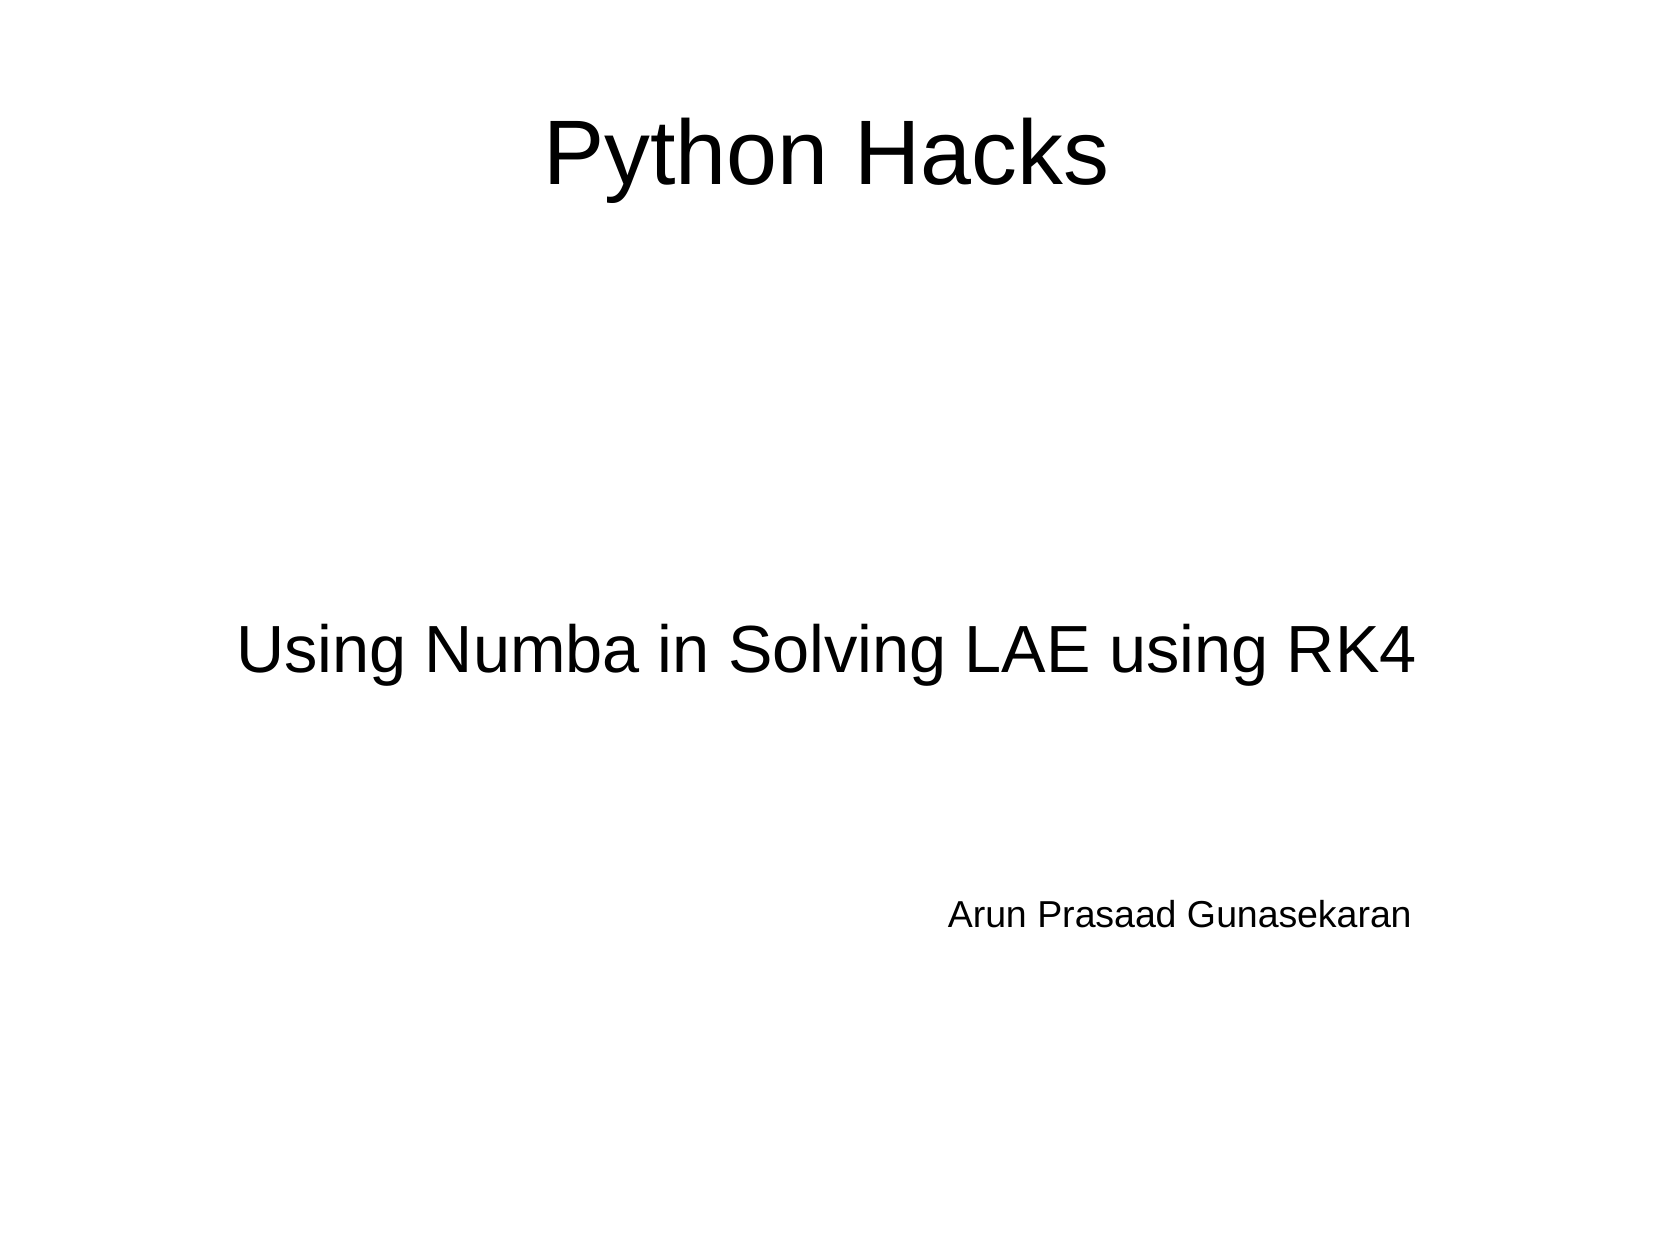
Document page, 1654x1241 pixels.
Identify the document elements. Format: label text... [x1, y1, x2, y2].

title Python Hacks [82, 49, 1571, 257]
text_box Arun Prasaad Gunasekaran [933, 885, 1489, 993]
subtitle Using Numba in Solving LAE using RK4 [82, 290, 1571, 1010]
